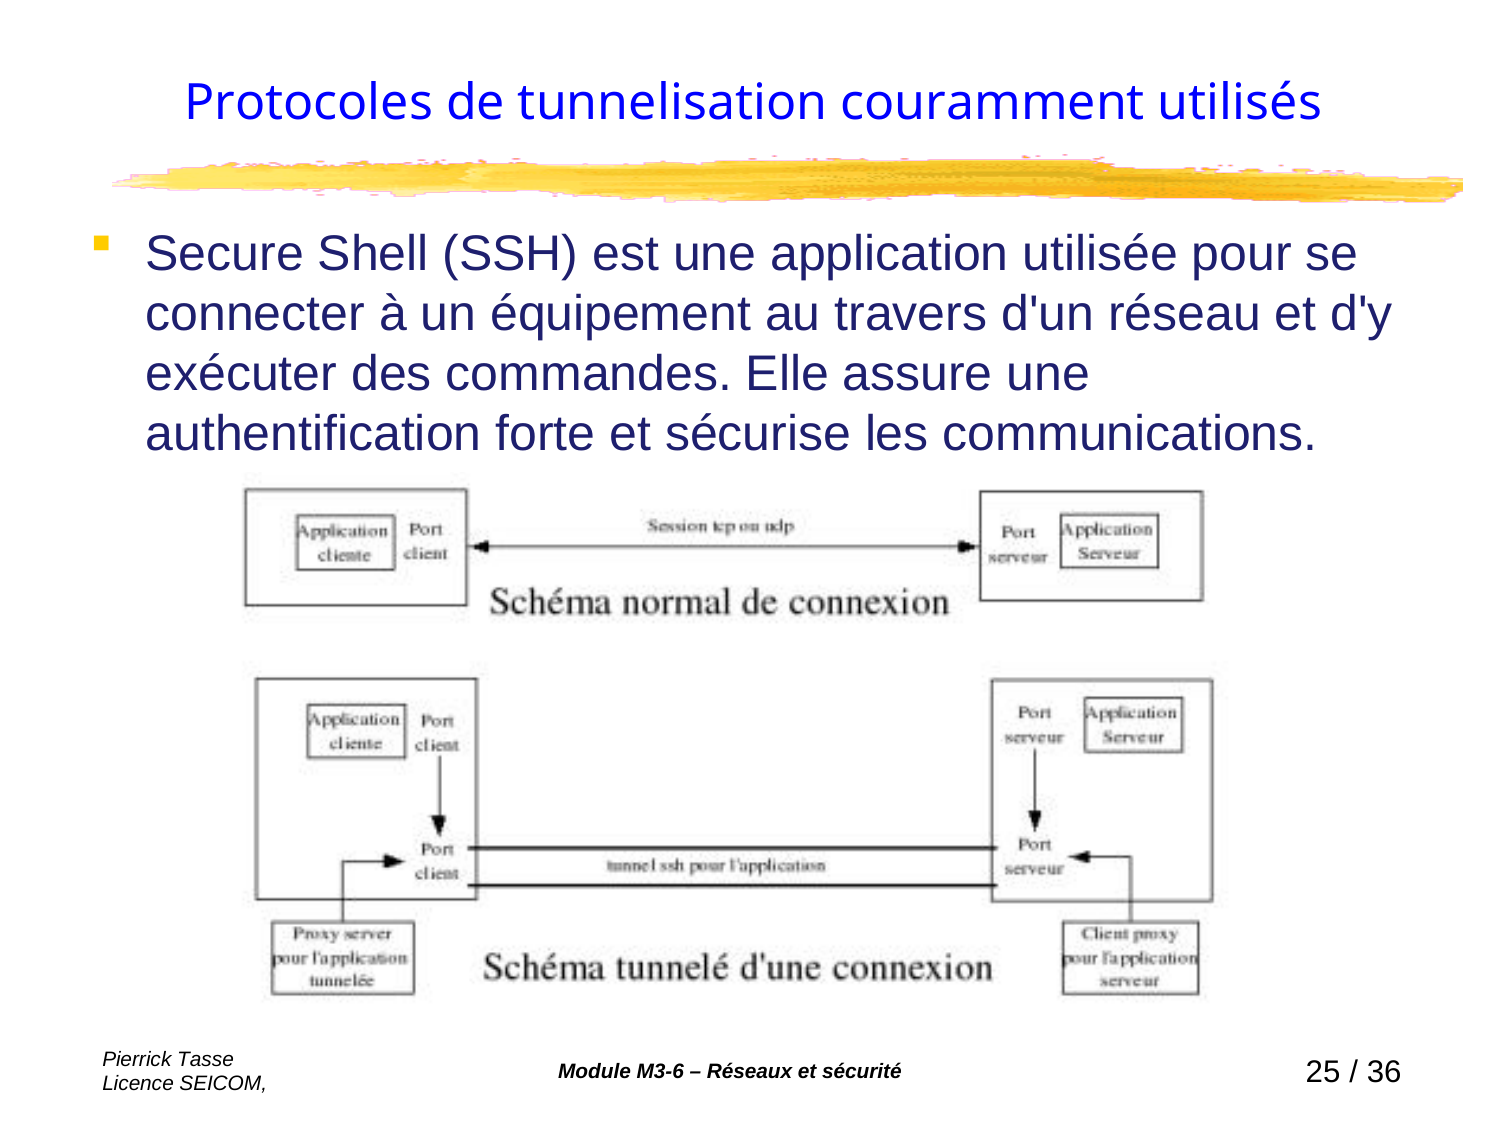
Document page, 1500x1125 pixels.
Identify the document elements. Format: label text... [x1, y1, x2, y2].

title Protocoles de tunnelisation couramment utilisés [62, 37, 1338, 138]
list Secure Shell (SSH) est une application utilisée pour se connecter à un équipement au travers d'un réseau et d'y exécuter des commandes. Elle assure une authentification forte et sécurise les communications. [74, 212, 1417, 1016]
picture [224, 472, 1231, 1008]
picture [112, 149, 1463, 213]
